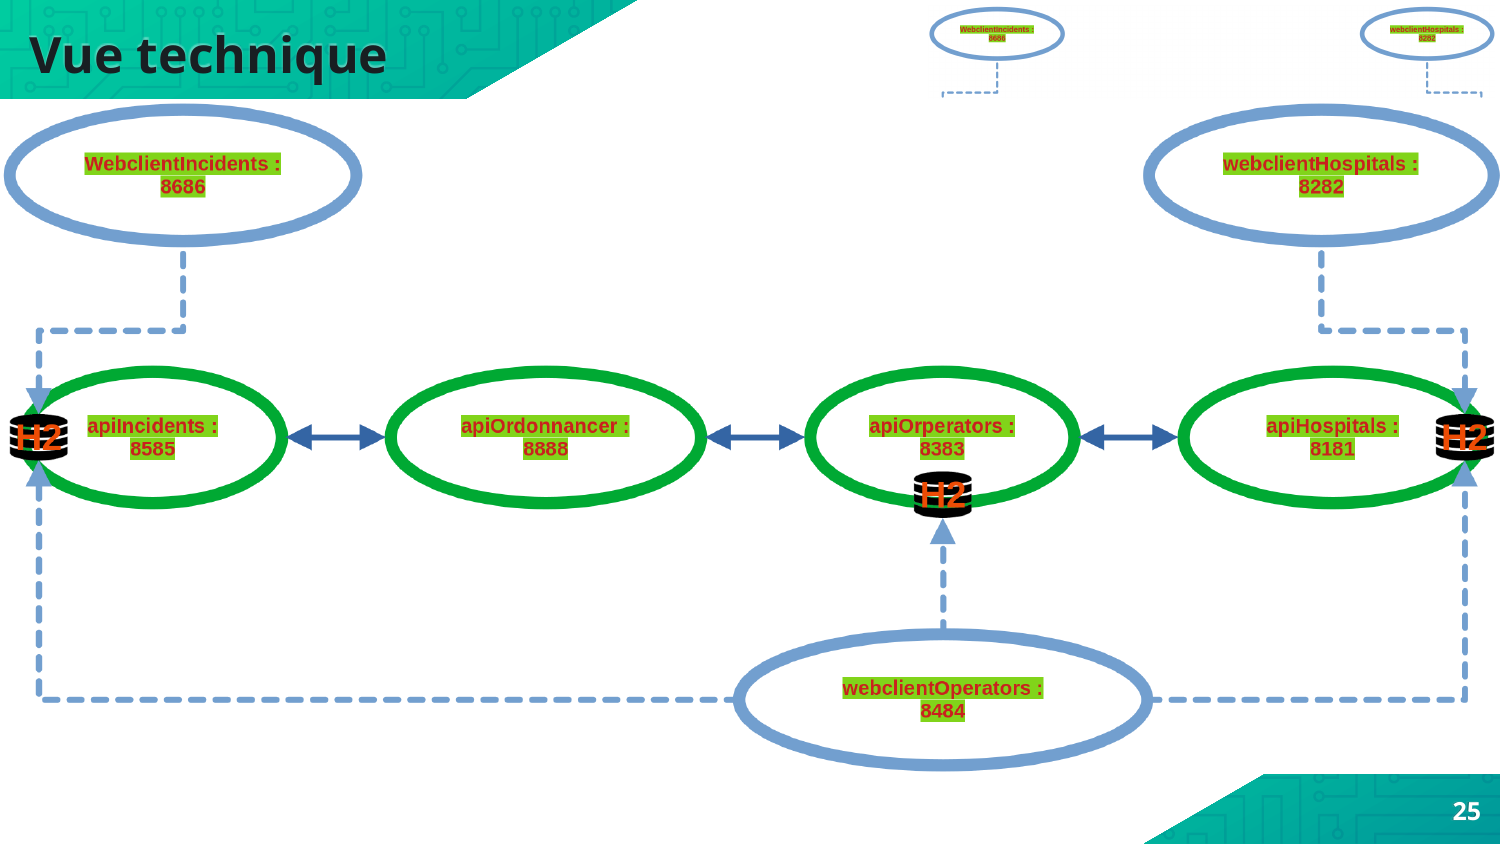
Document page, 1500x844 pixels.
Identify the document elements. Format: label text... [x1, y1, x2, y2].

title Vue technique [29, 29, 928, 88]
picture [0, 5, 1500, 774]
slide_number <number> [1391, 779, 1482, 844]
